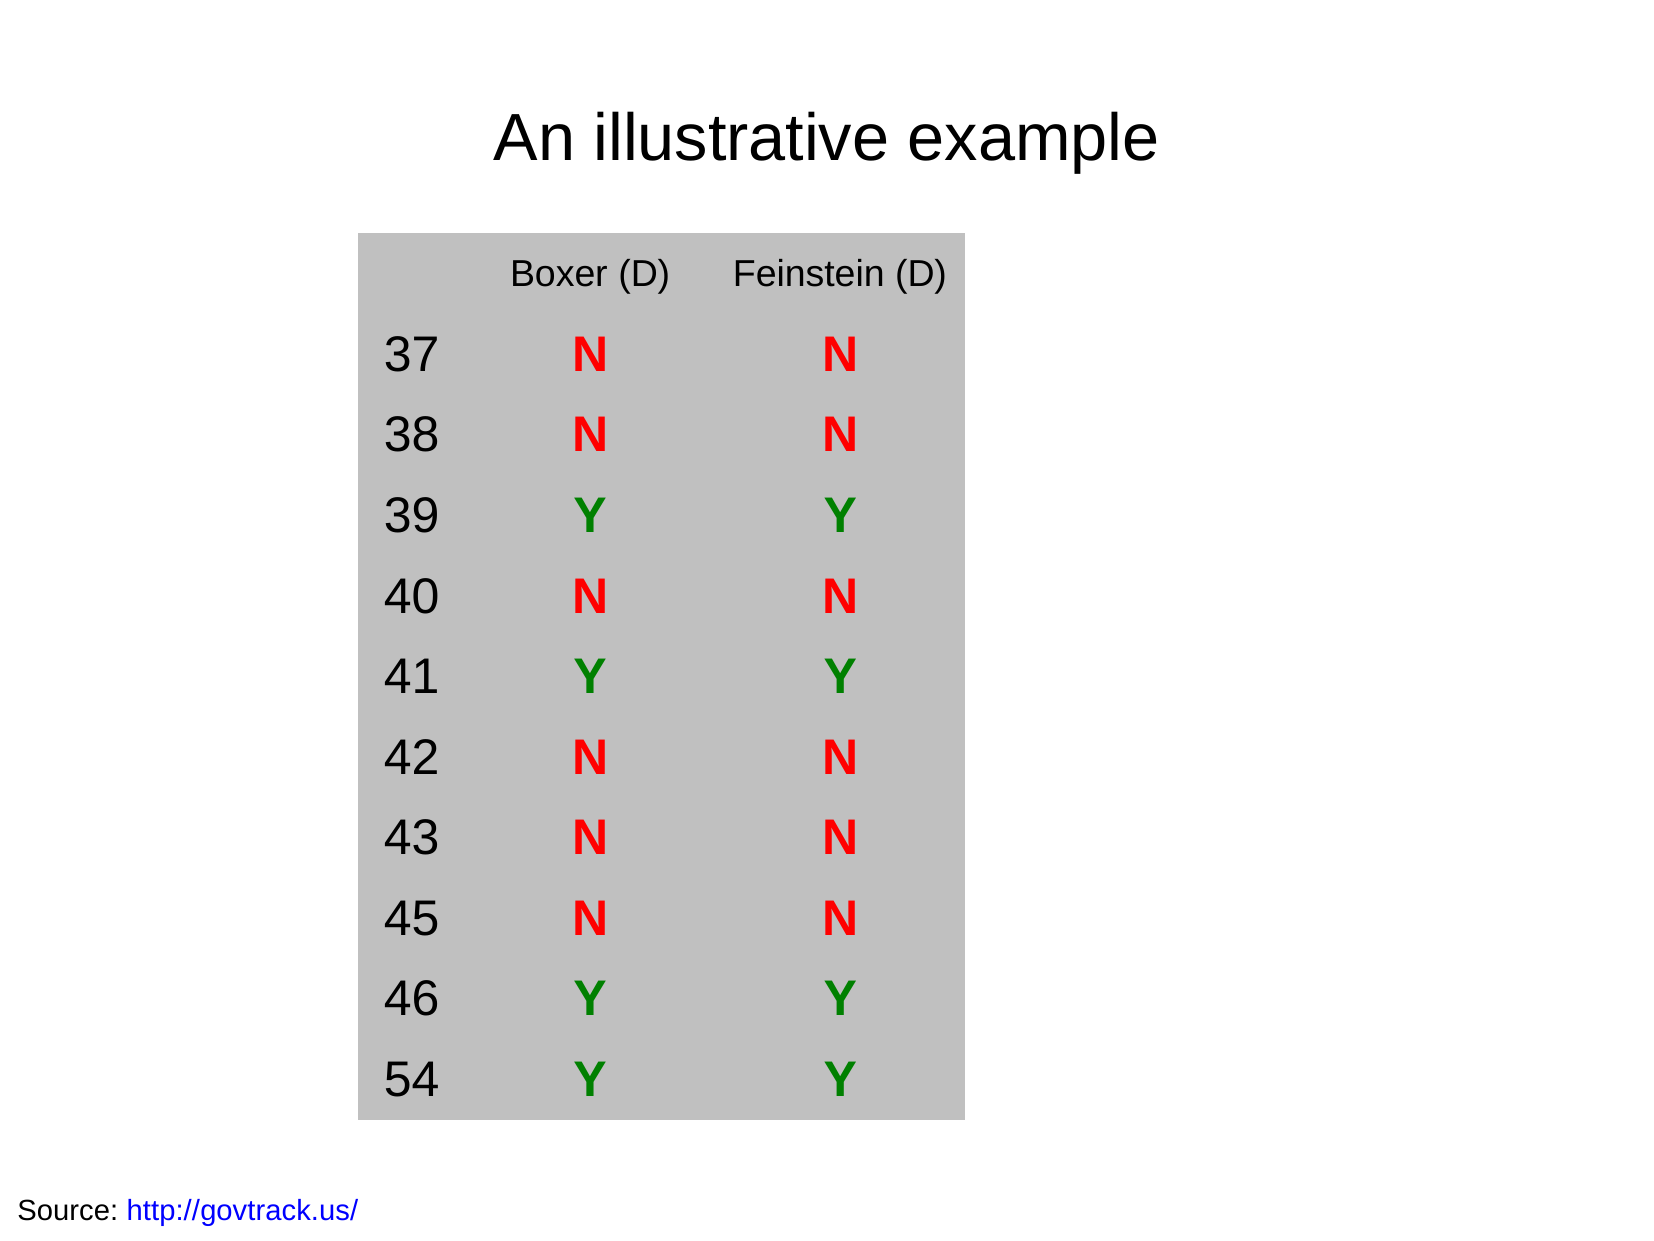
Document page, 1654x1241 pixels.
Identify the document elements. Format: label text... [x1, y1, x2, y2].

table_cell Y [715, 475, 965, 555]
subtitle An illustrative example [82, 49, 1571, 226]
table_cell 42 [358, 717, 465, 797]
table_cell Y [715, 1039, 965, 1120]
table_cell 41 [358, 636, 465, 717]
table_cell Y [715, 636, 965, 717]
table_cell 39 [358, 475, 465, 555]
table_cell N [715, 878, 965, 958]
table_cell 37 [358, 314, 465, 394]
table_cell N [715, 717, 965, 797]
table_cell 38 [358, 394, 465, 475]
table_cell N [465, 314, 715, 394]
table_header Feinstein (D) [715, 233, 965, 314]
table_cell 46 [358, 958, 465, 1039]
table_cell 45 [358, 878, 465, 958]
table_cell N [465, 717, 715, 797]
table_cell Y [465, 475, 715, 555]
table_cell N [715, 314, 965, 394]
table_cell 40 [358, 555, 465, 636]
table_cell N [465, 878, 715, 958]
table_header Boxer (D) [465, 233, 715, 314]
table_cell Y [715, 958, 965, 1039]
text_box Source: http://govtrack.us/ [2, 1186, 1163, 1234]
table_cell Y [465, 958, 715, 1039]
table_cell Y [465, 636, 715, 717]
table_cell N [715, 555, 965, 636]
table_header [358, 233, 465, 314]
table_cell Y [465, 1039, 715, 1120]
table_cell N [465, 555, 715, 636]
table_cell N [715, 394, 965, 475]
table_cell N [465, 797, 715, 878]
table_cell N [715, 797, 965, 878]
table_cell 43 [358, 797, 465, 878]
table_cell 54 [358, 1039, 465, 1120]
table_cell N [465, 394, 715, 475]
